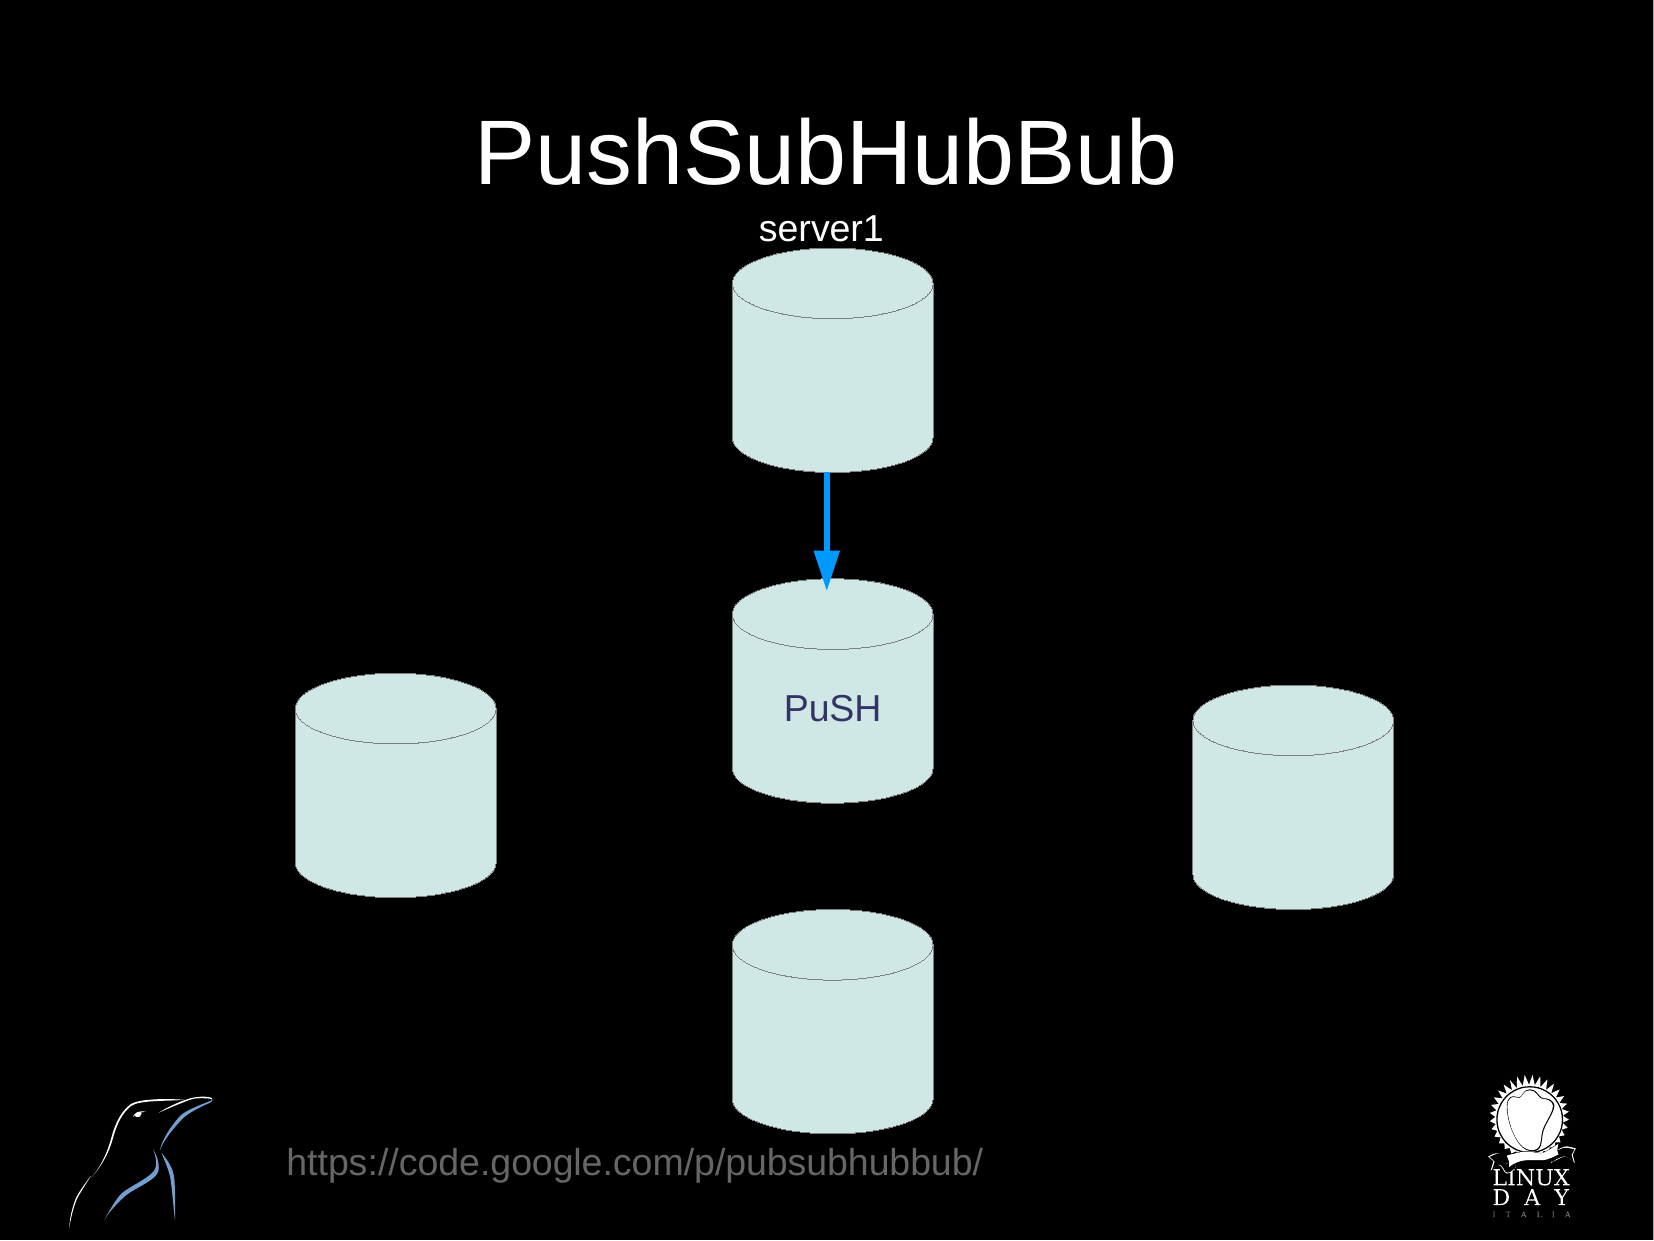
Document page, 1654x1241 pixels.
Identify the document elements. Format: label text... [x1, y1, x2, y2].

text_box PuSH [732, 578, 934, 804]
text_box [732, 909, 934, 1134]
text_box https://code.google.com/p/pubsubhubbub/ [271, 1133, 1441, 1191]
text_box [732, 257, 934, 473]
text_box [295, 673, 497, 898]
text_box server1 [744, 199, 970, 257]
title PushSubHubBub [82, 49, 1571, 257]
text_box [1192, 685, 1394, 910]
